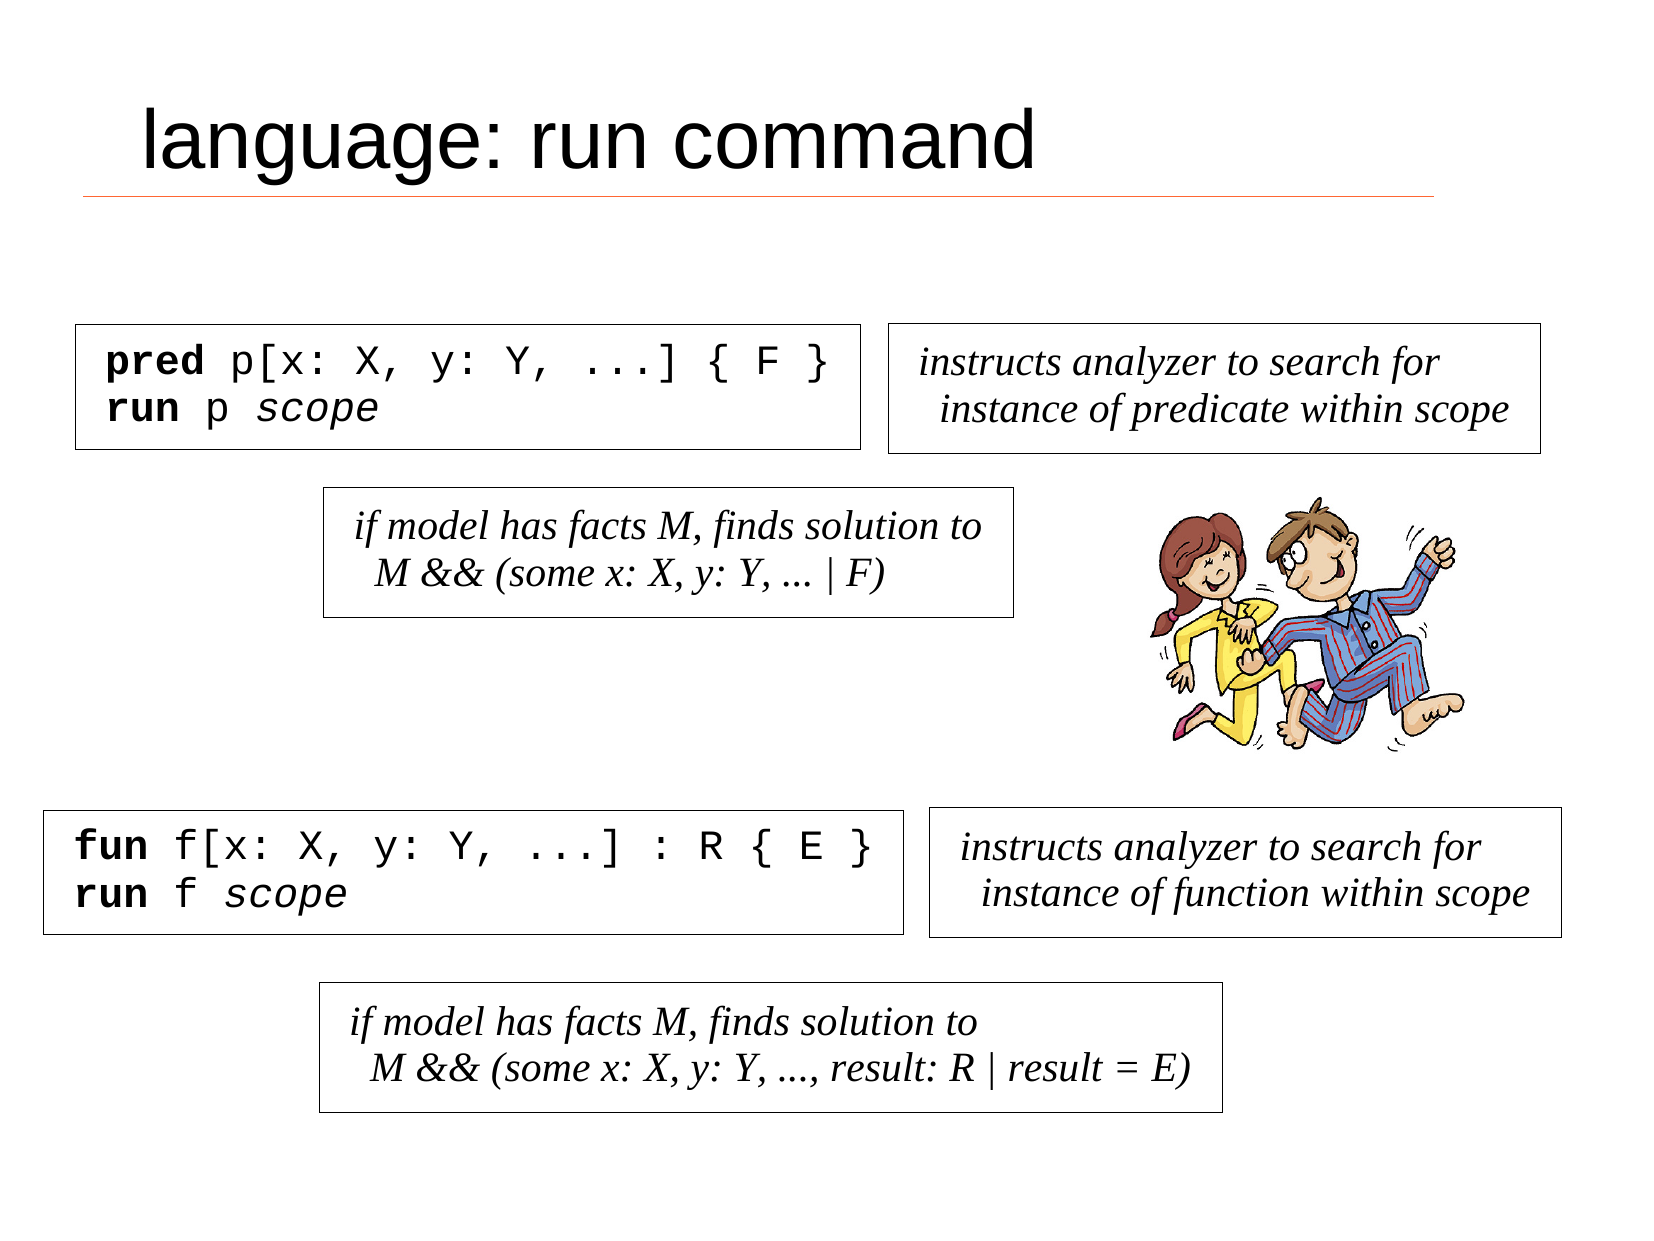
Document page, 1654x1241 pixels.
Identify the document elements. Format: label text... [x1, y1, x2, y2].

text_box instructs analyzer to search for instance of function within scope [929, 807, 1562, 938]
text_box instructs analyzer to search for instance of predicate within scope [888, 323, 1541, 454]
picture [1135, 470, 1482, 771]
text_box if model has facts M, finds solution to M && (some x: X, y: Y, ..., result: R | result = E) [319, 982, 1223, 1113]
title language: run command [141, 86, 1604, 193]
text_box fun f[x: X, y: Y, ...] : R { E } run f scope [43, 811, 903, 934]
text_box if model has facts M, finds solution to M && (some x: X, y: Y, ... | F) [323, 487, 1014, 618]
text_box pred p[x: X, y: Y, ...] { F } run p scope [75, 325, 859, 449]
